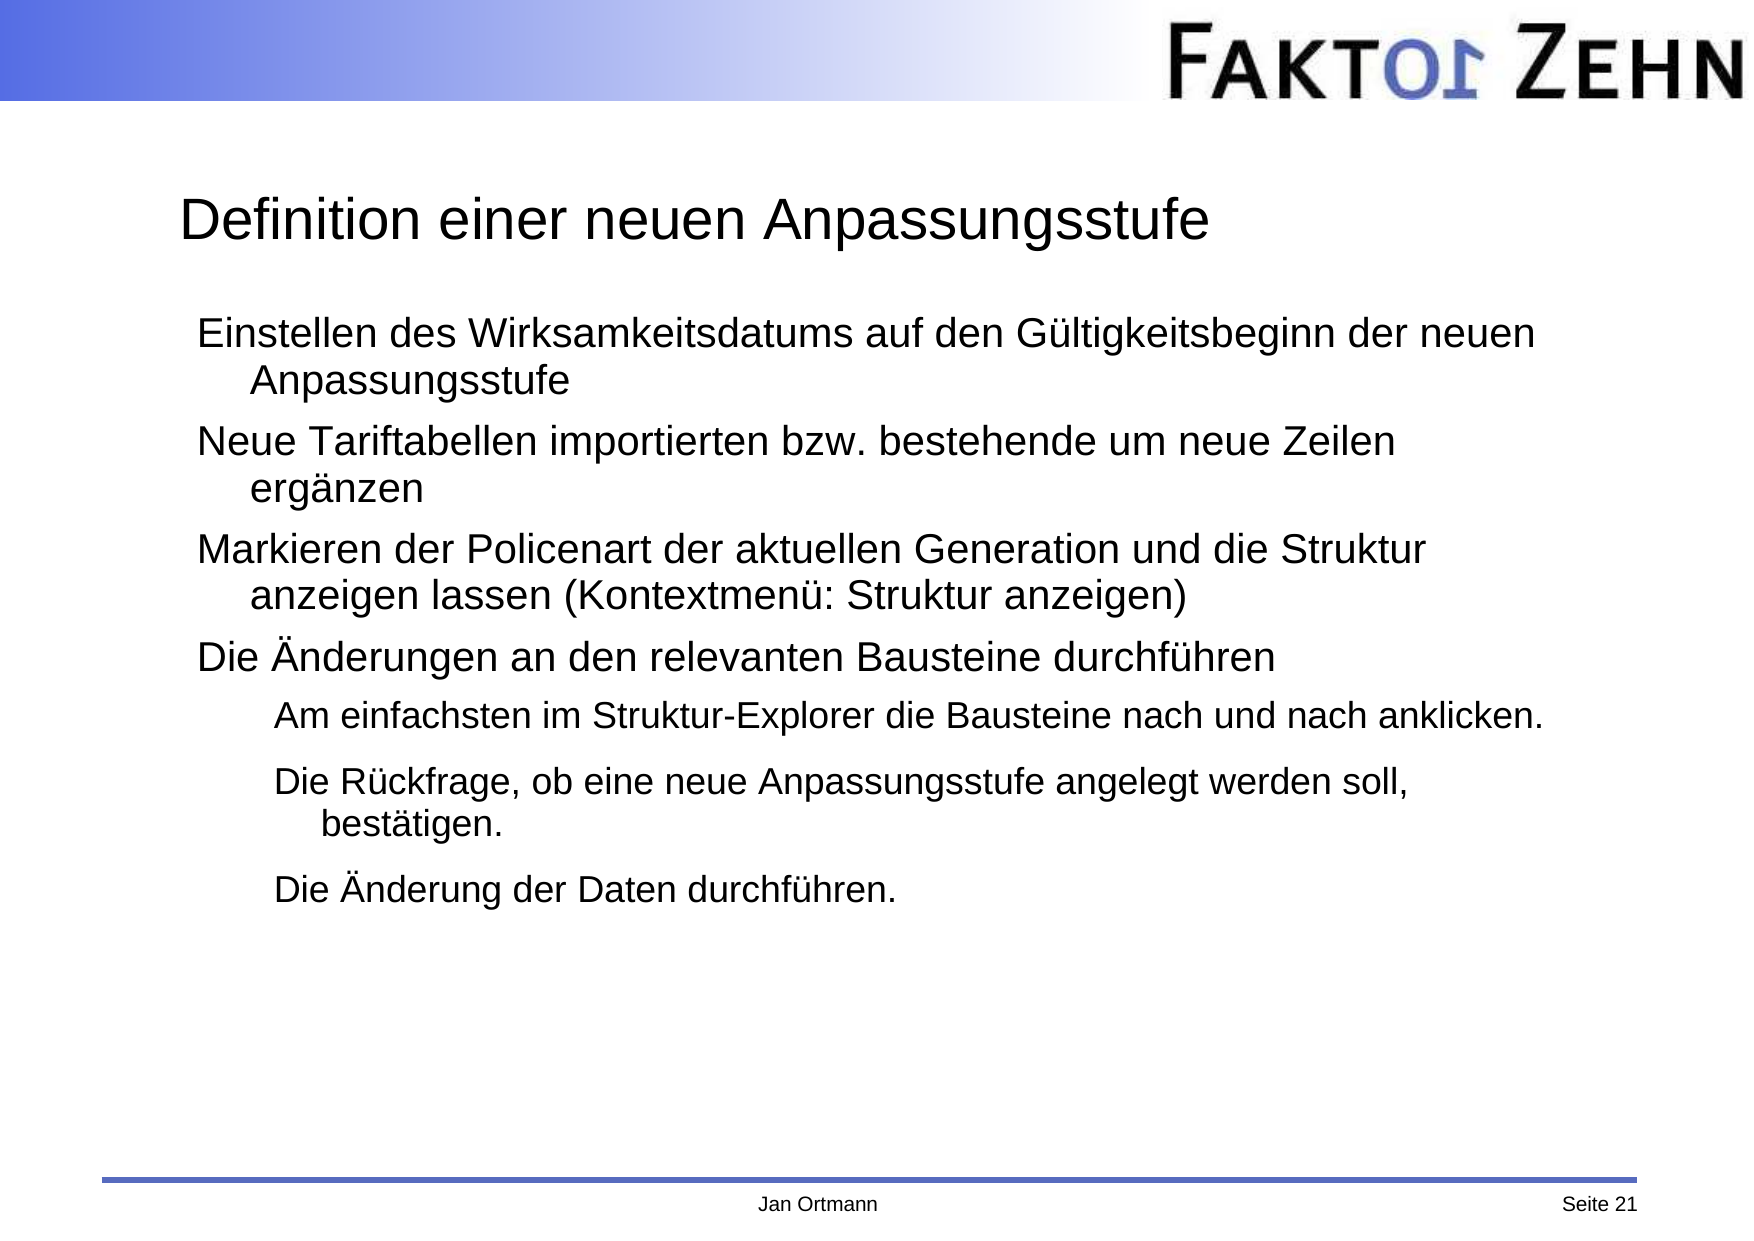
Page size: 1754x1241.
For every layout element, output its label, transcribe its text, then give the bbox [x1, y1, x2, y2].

picture [1162, 7, 1752, 100]
title Definition einer neuen Anpassungsstufe [179, 142, 1576, 296]
list Einstellen des Wirksamkeitsdatums auf den Gültigkeitsbeginn der neuen Anpassungsstufe Neue Tariftabellen importierten bzw. bestehende um neue Zeilen ergänzen Markieren der Policenart der aktuellen Generation und die Struktur anzeigen lassen (Kontextmenü: Struktur anzeigen) Die Änderungen an den relevanten Bausteine durchführen Am einfachsten im Struktur-Explorer die Bausteine nach und nach anklicken. Die Rückfrage, ob eine neue Anpassungsstufe angelegt werden soll, bestätigen. Die Änderung der Daten durchführen. [179, 310, 1576, 1078]
